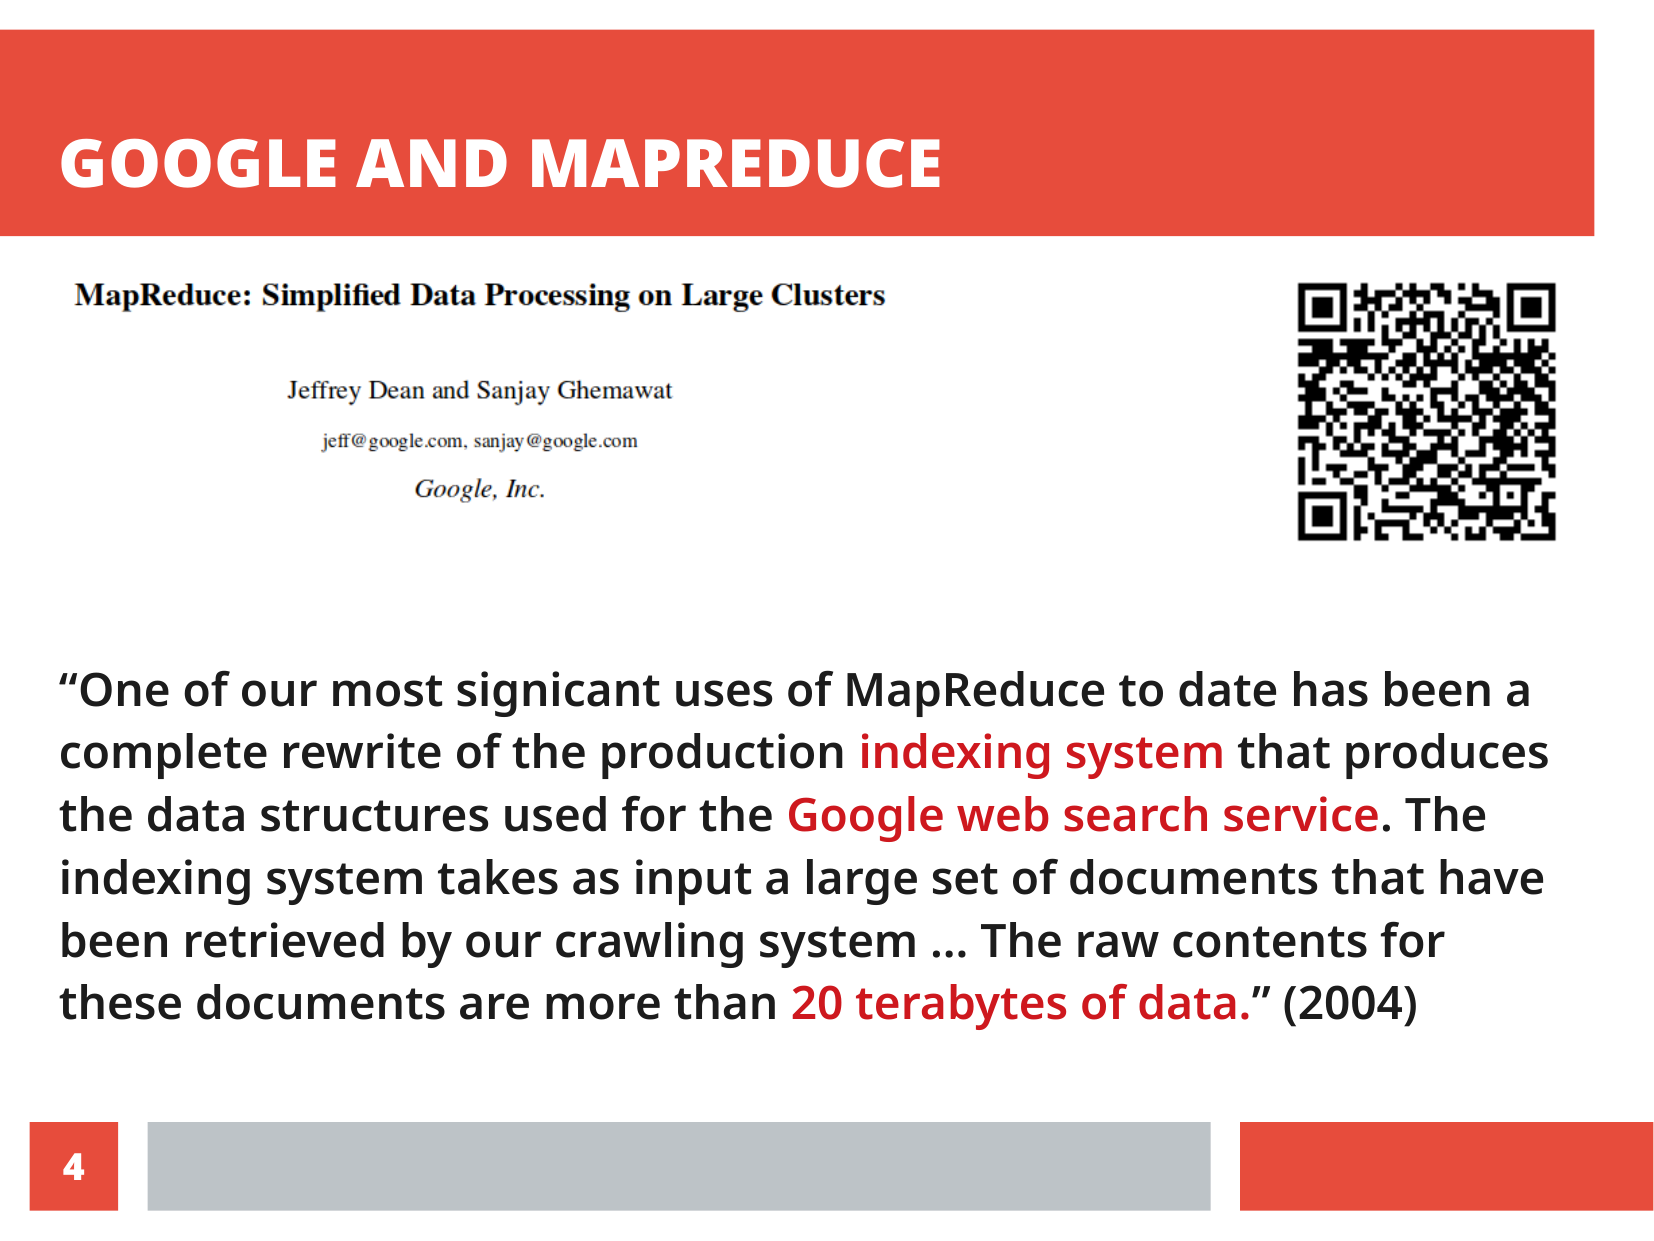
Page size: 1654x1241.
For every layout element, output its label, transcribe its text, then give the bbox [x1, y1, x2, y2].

list “One of our most signicant uses of MapReduce to date has been a complete rewrite of the production indexing system that produces the data structures used for the Google web search service. The indexing system takes as input a large set of documents that have been retrieved by our crawling system ... The raw contents for these documents are more than 20 terabytes of data.” (2004) [59, 324, 1565, 1093]
picture [45, 254, 954, 546]
picture [1271, 256, 1584, 569]
title GOOGLE AND MAPREDUCE [59, 59, 1595, 207]
